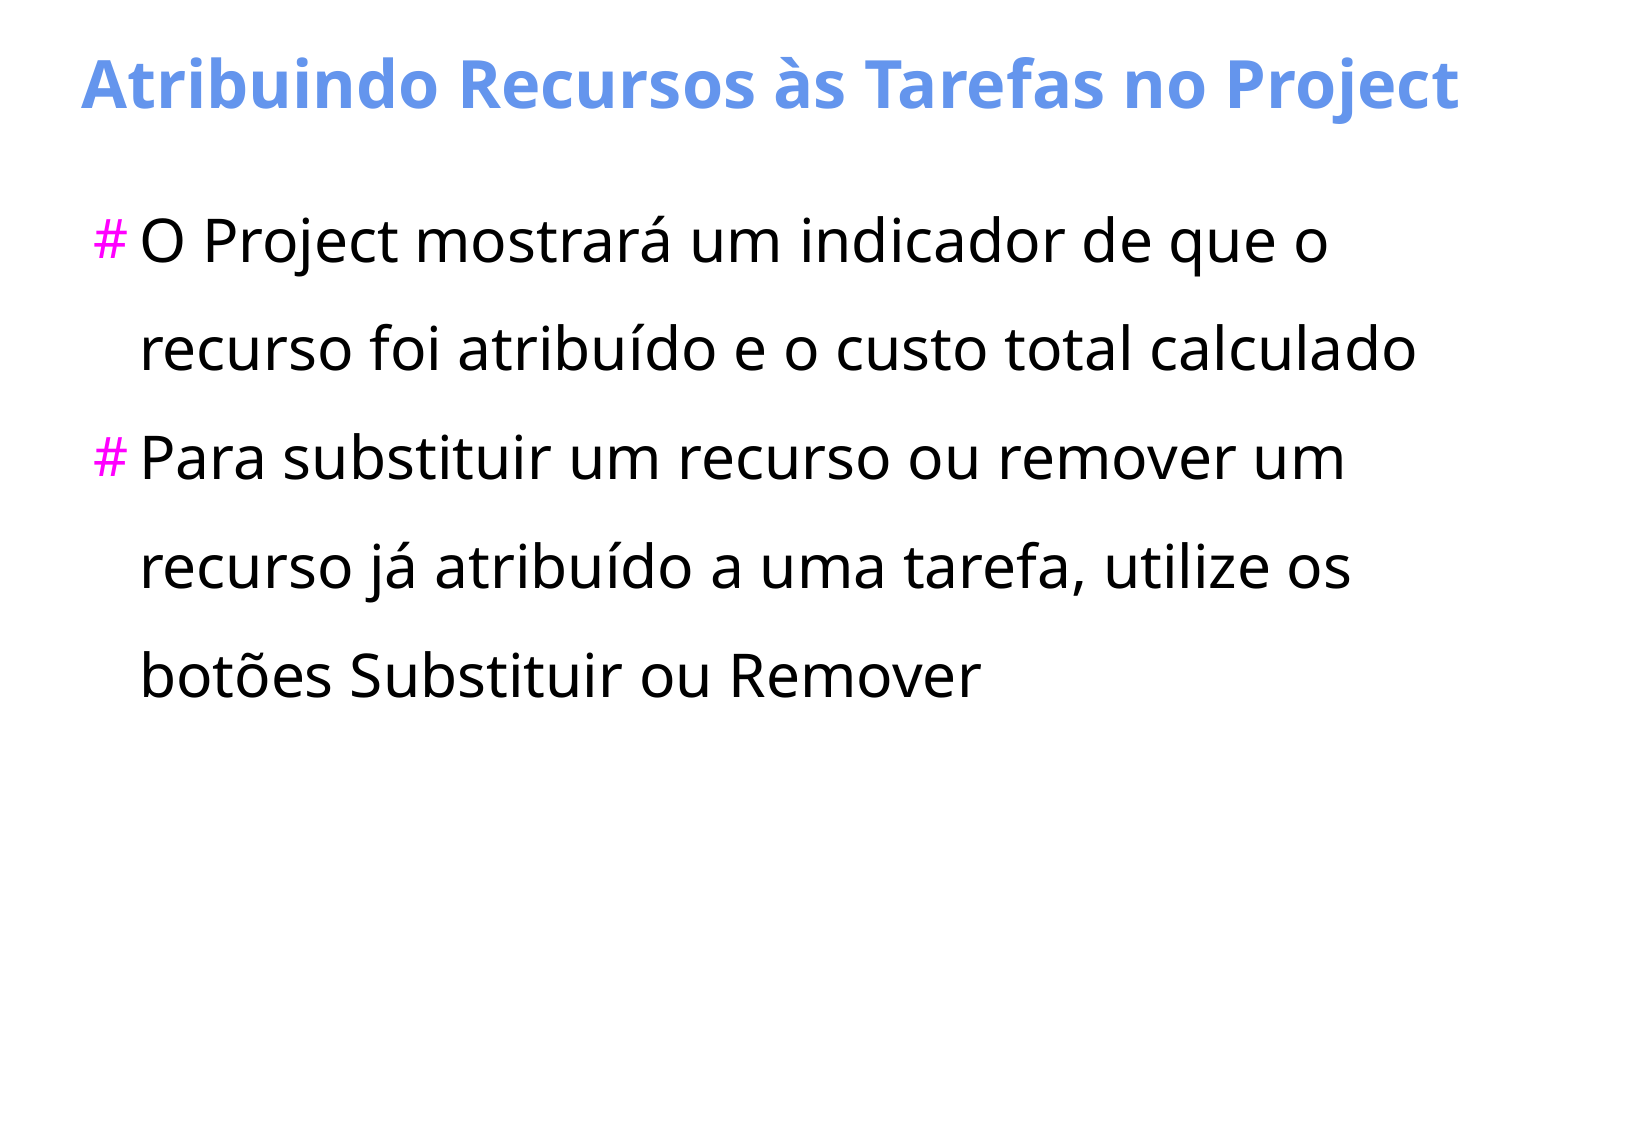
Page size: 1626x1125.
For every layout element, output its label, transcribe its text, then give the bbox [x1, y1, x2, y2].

title Atribuindo Recursos às Tarefas no Project [81, 41, 1544, 122]
list O Project mostrará um indicador de que o recurso foi atribuído e o custo total calculado Para substituir um recurso ou remover um recurso já atribuído a uma tarefa, utilize os botões Substituir ou Remover [81, 165, 1544, 1016]
